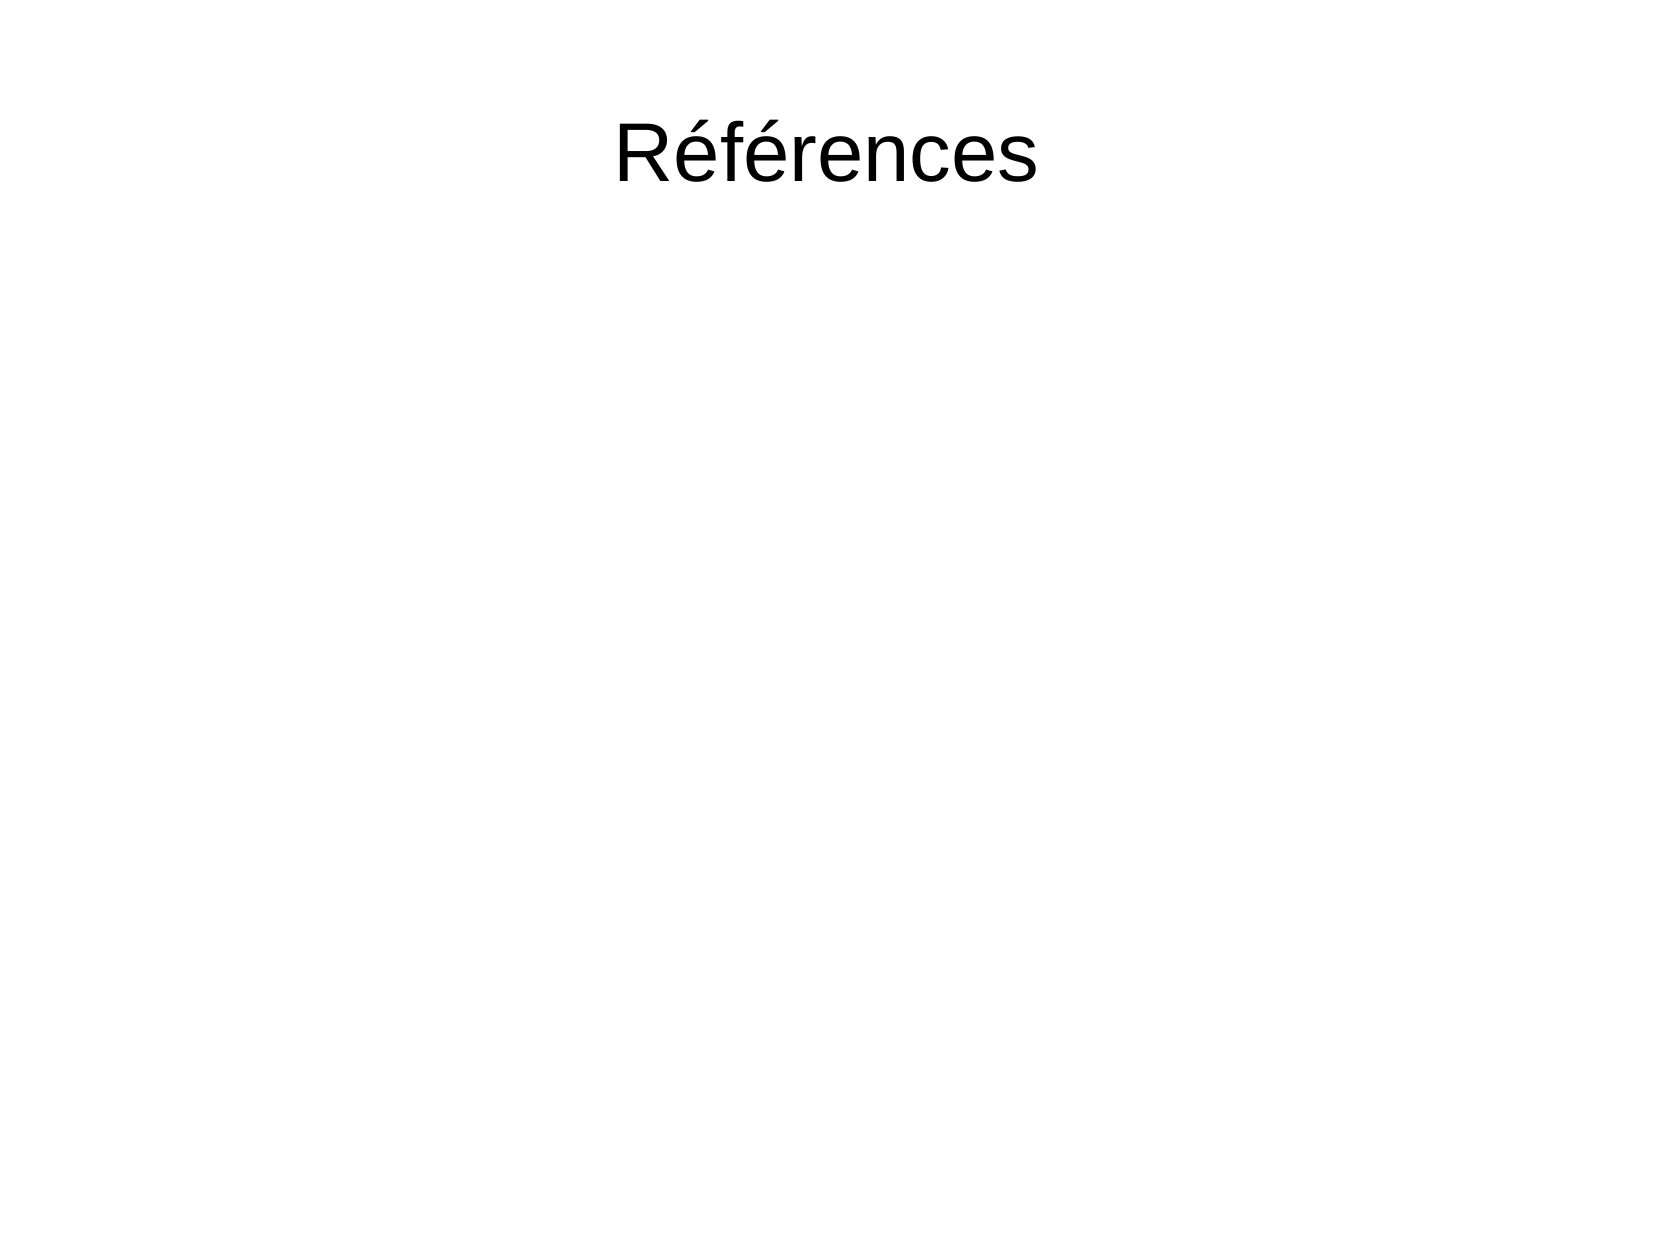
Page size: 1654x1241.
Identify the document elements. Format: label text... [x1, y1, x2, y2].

title Références [82, 49, 1571, 257]
